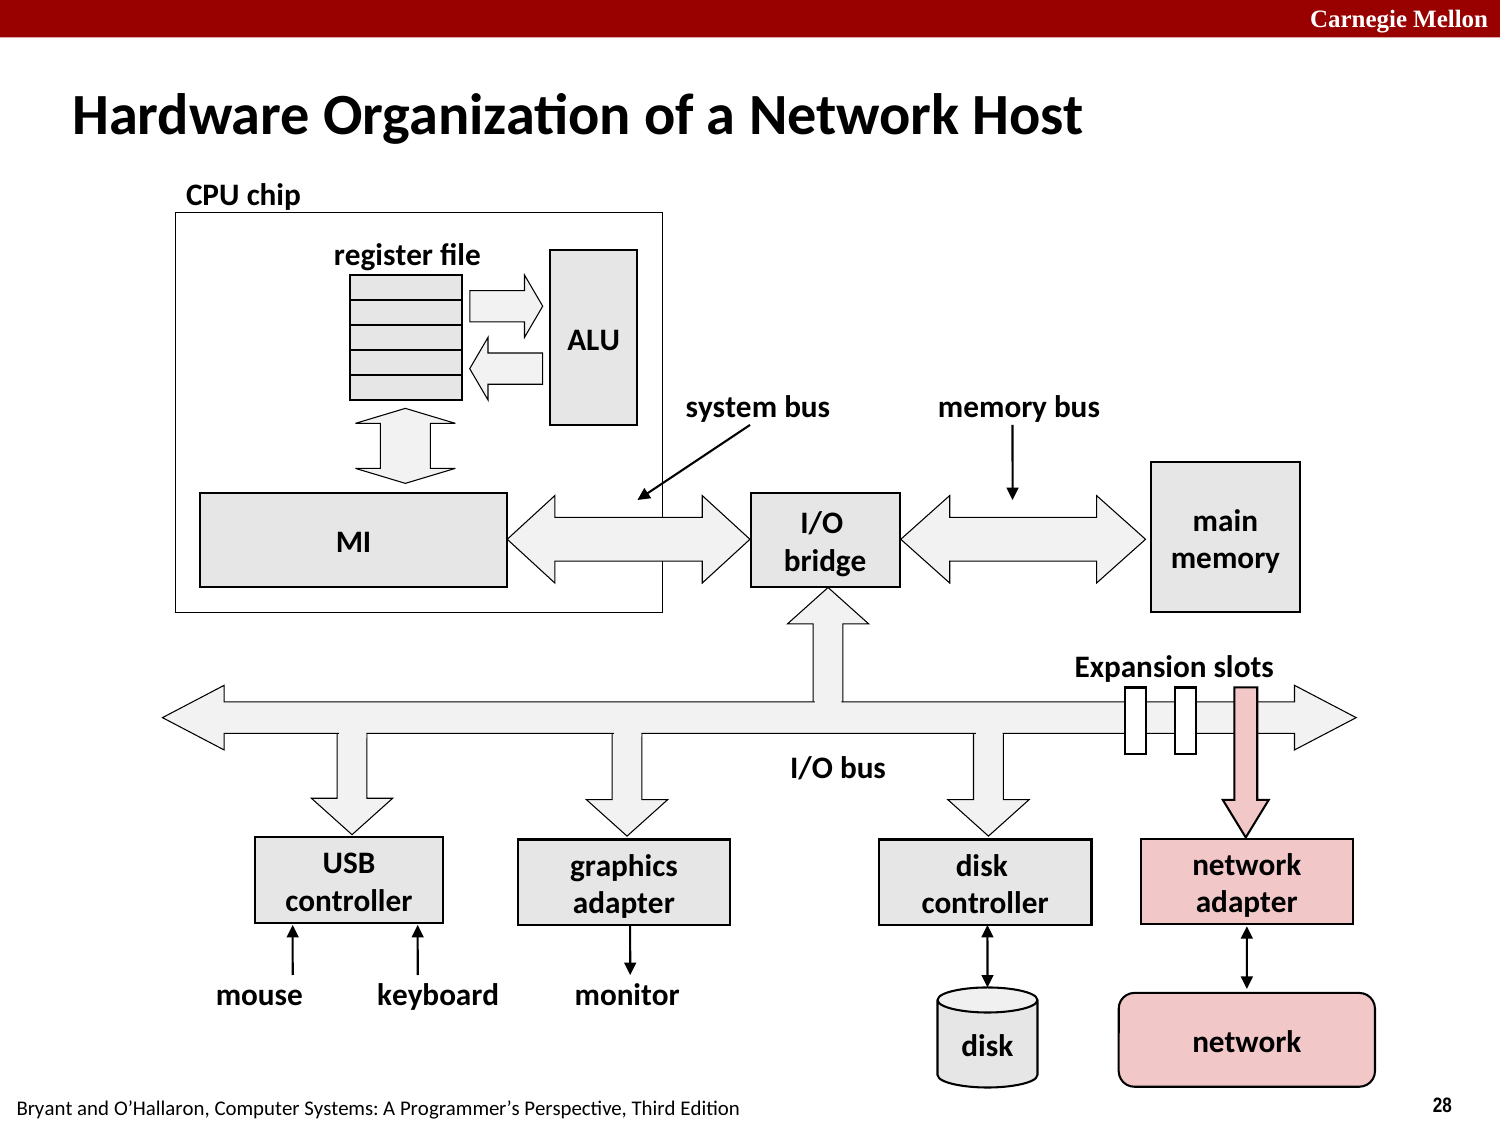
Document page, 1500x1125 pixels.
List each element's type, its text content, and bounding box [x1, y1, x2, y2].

text_box [469, 337, 543, 400]
text_box memory bus [923, 379, 1115, 432]
text_box [162, 587, 1357, 838]
text_box main memory [1150, 462, 1300, 613]
text_box network [1118, 992, 1375, 1087]
text_box register file [319, 226, 496, 279]
text_box disk [937, 1001, 1038, 1088]
text_box graphics adapter [517, 839, 731, 925]
text_box mouse [200, 966, 318, 1019]
text_box [508, 495, 750, 584]
text_box monitor [559, 966, 695, 1019]
text_box [350, 279, 463, 400]
text_box [355, 408, 456, 484]
text_box keyboard [362, 966, 515, 1019]
text_box system bus [670, 379, 846, 432]
text_box CPU chip [171, 166, 316, 219]
text_box MI [200, 492, 508, 588]
text_box disk controller [879, 839, 1092, 925]
text_box network adapter [1140, 838, 1354, 925]
text_box I/O bus [775, 739, 902, 792]
text_box ALU [549, 249, 638, 425]
text_box [900, 495, 1146, 584]
text_box [469, 274, 543, 338]
text_box I/O bridge [750, 492, 900, 588]
text_box Expansion slots [1059, 639, 1289, 692]
text_box USB controller [255, 837, 443, 923]
title Hardware Organization of a Network Host [57, 46, 1488, 175]
